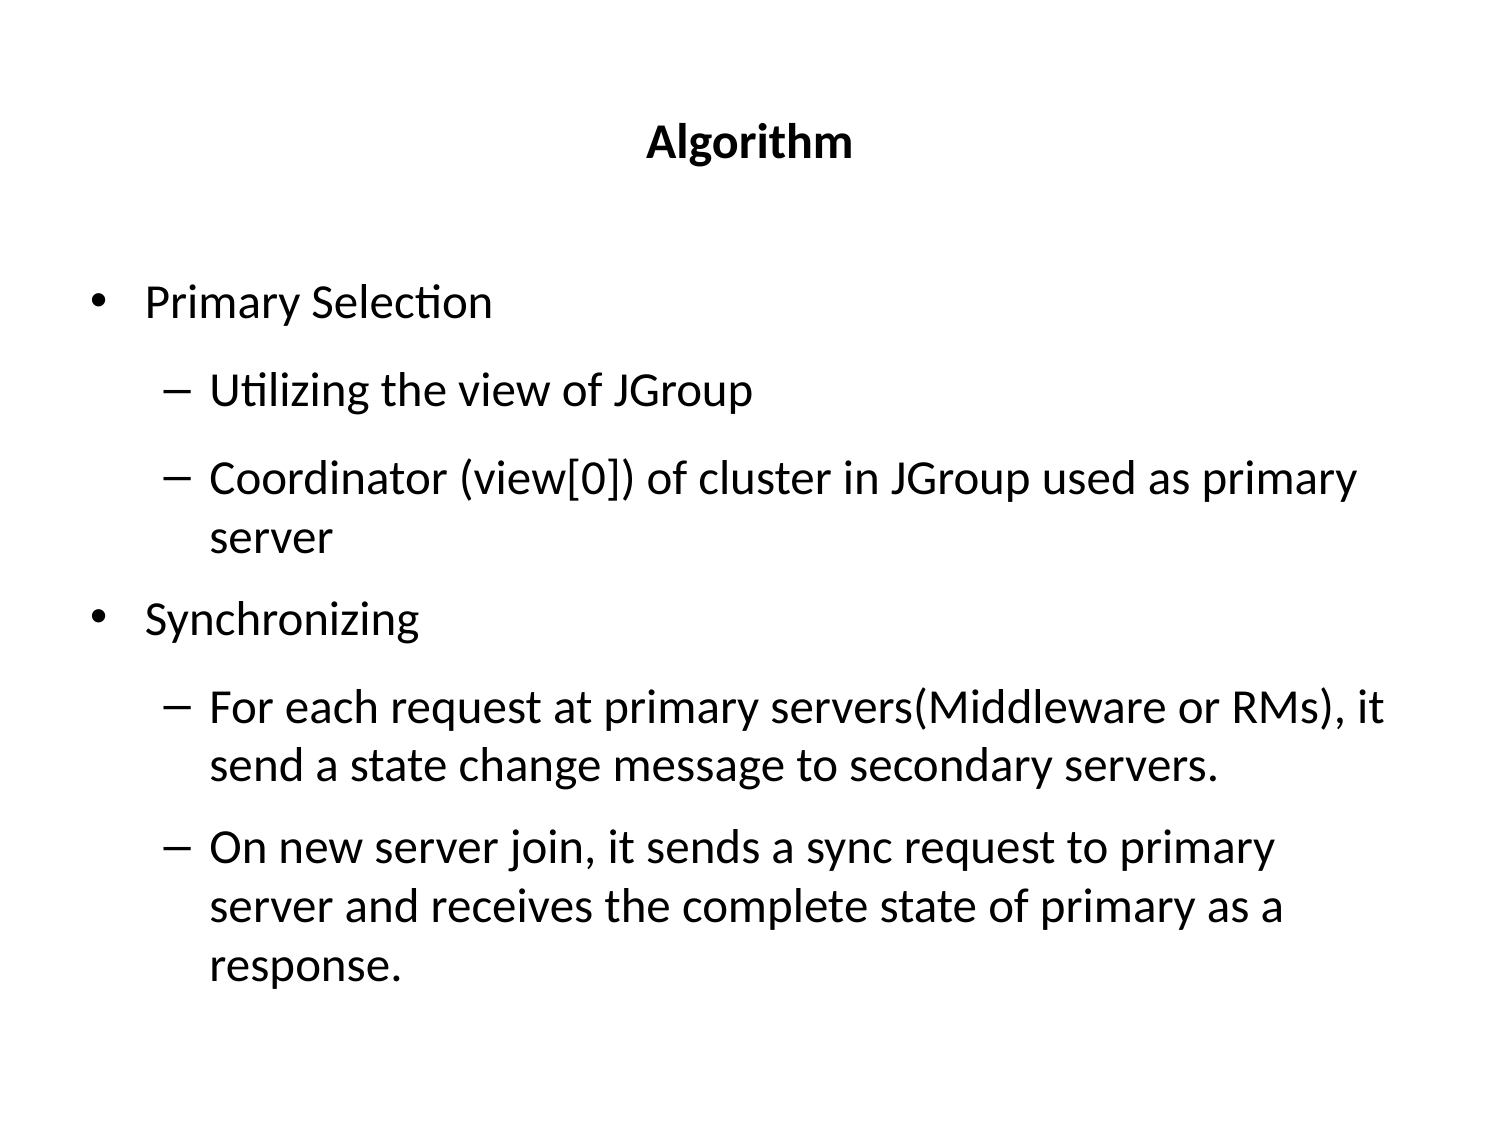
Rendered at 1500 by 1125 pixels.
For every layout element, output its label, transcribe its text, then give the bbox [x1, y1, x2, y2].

title Algorithm [75, 45, 1425, 233]
list Primary Selection Utilizing the view of JGroup Coordinator (view[0]) of cluster in JGroup used as primary server Synchronizing For each request at primary servers(Middleware or RMs), it send a state change message to secondary servers. On new server join, it sends a sync request to primary server and receives the complete state of primary as a response. [75, 262, 1425, 1005]
